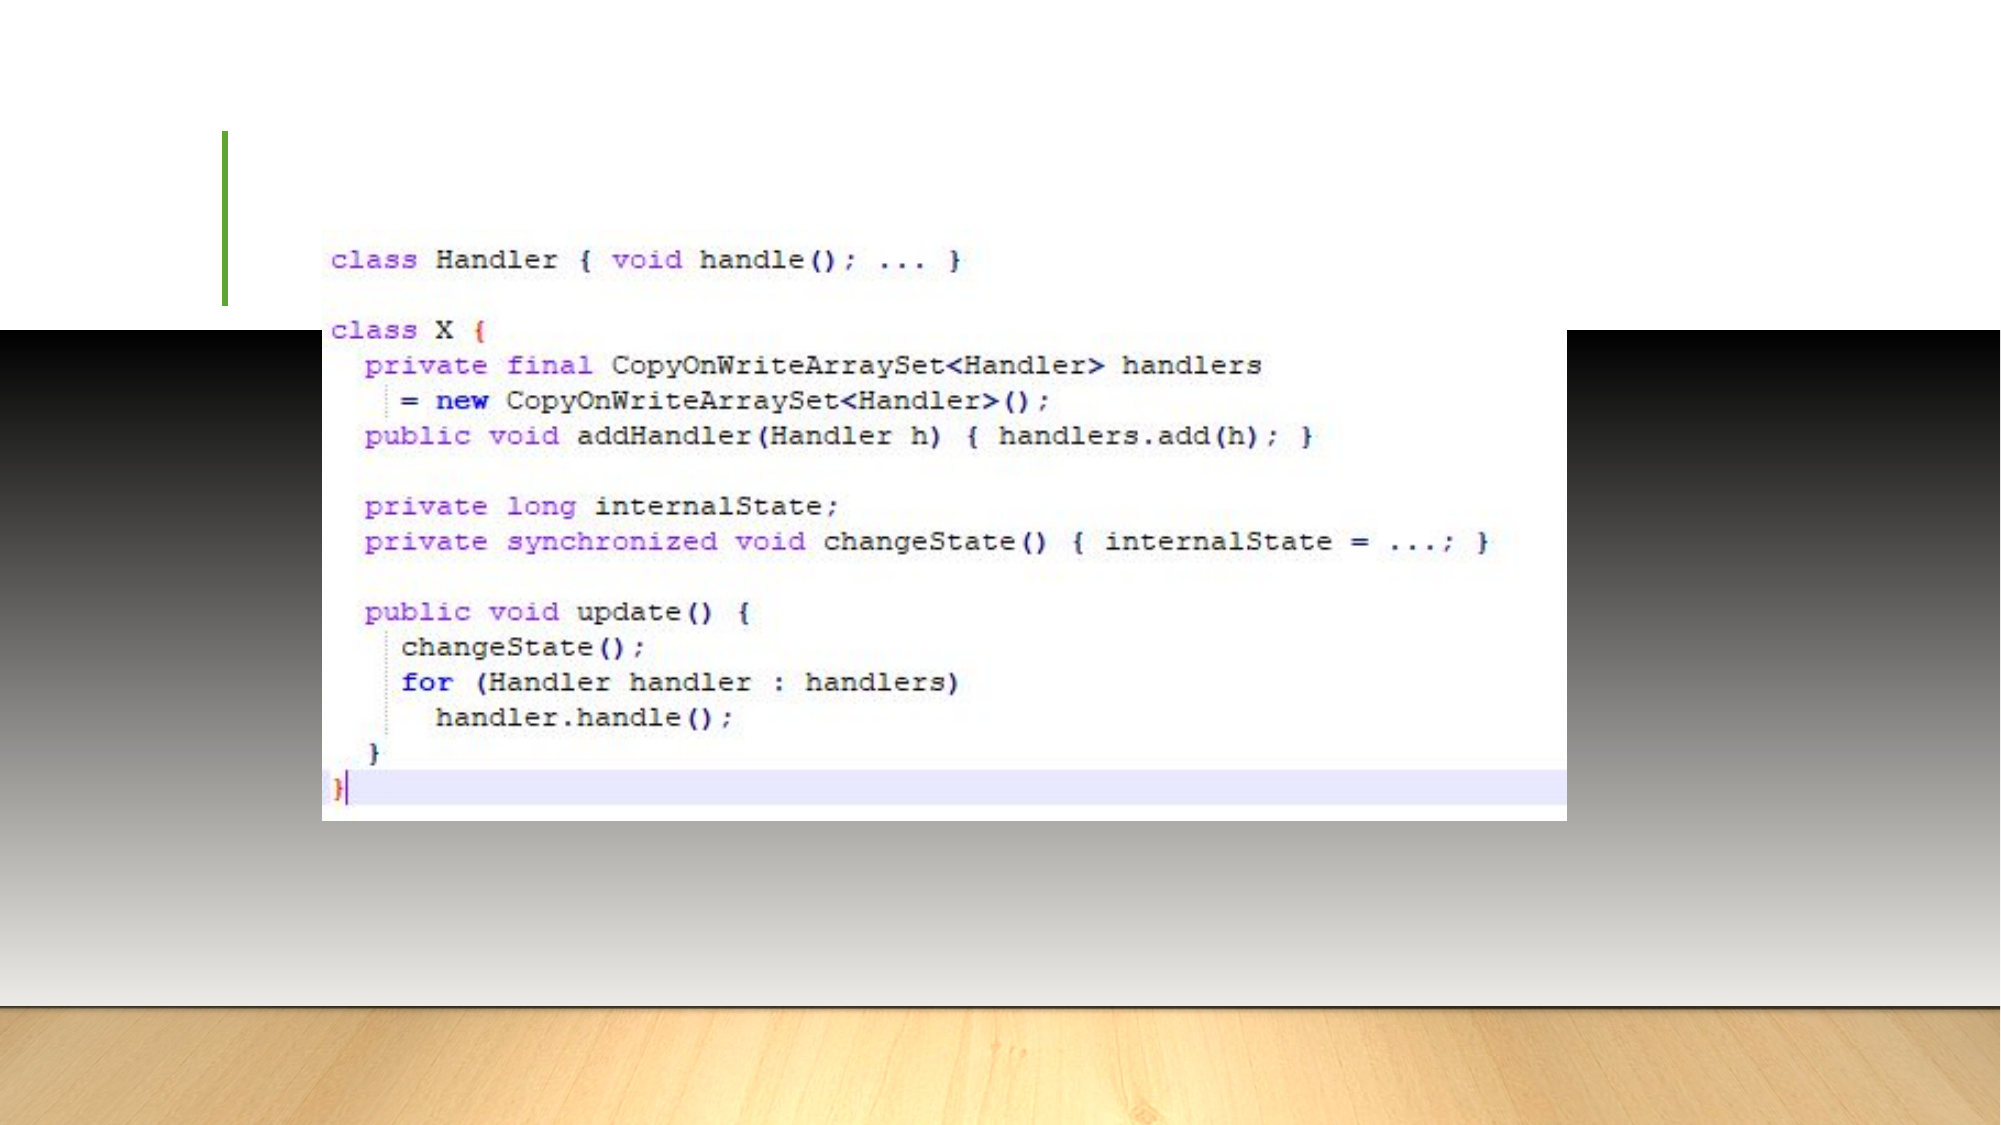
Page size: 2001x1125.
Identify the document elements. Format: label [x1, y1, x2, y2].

picture [322, 229, 1567, 821]
